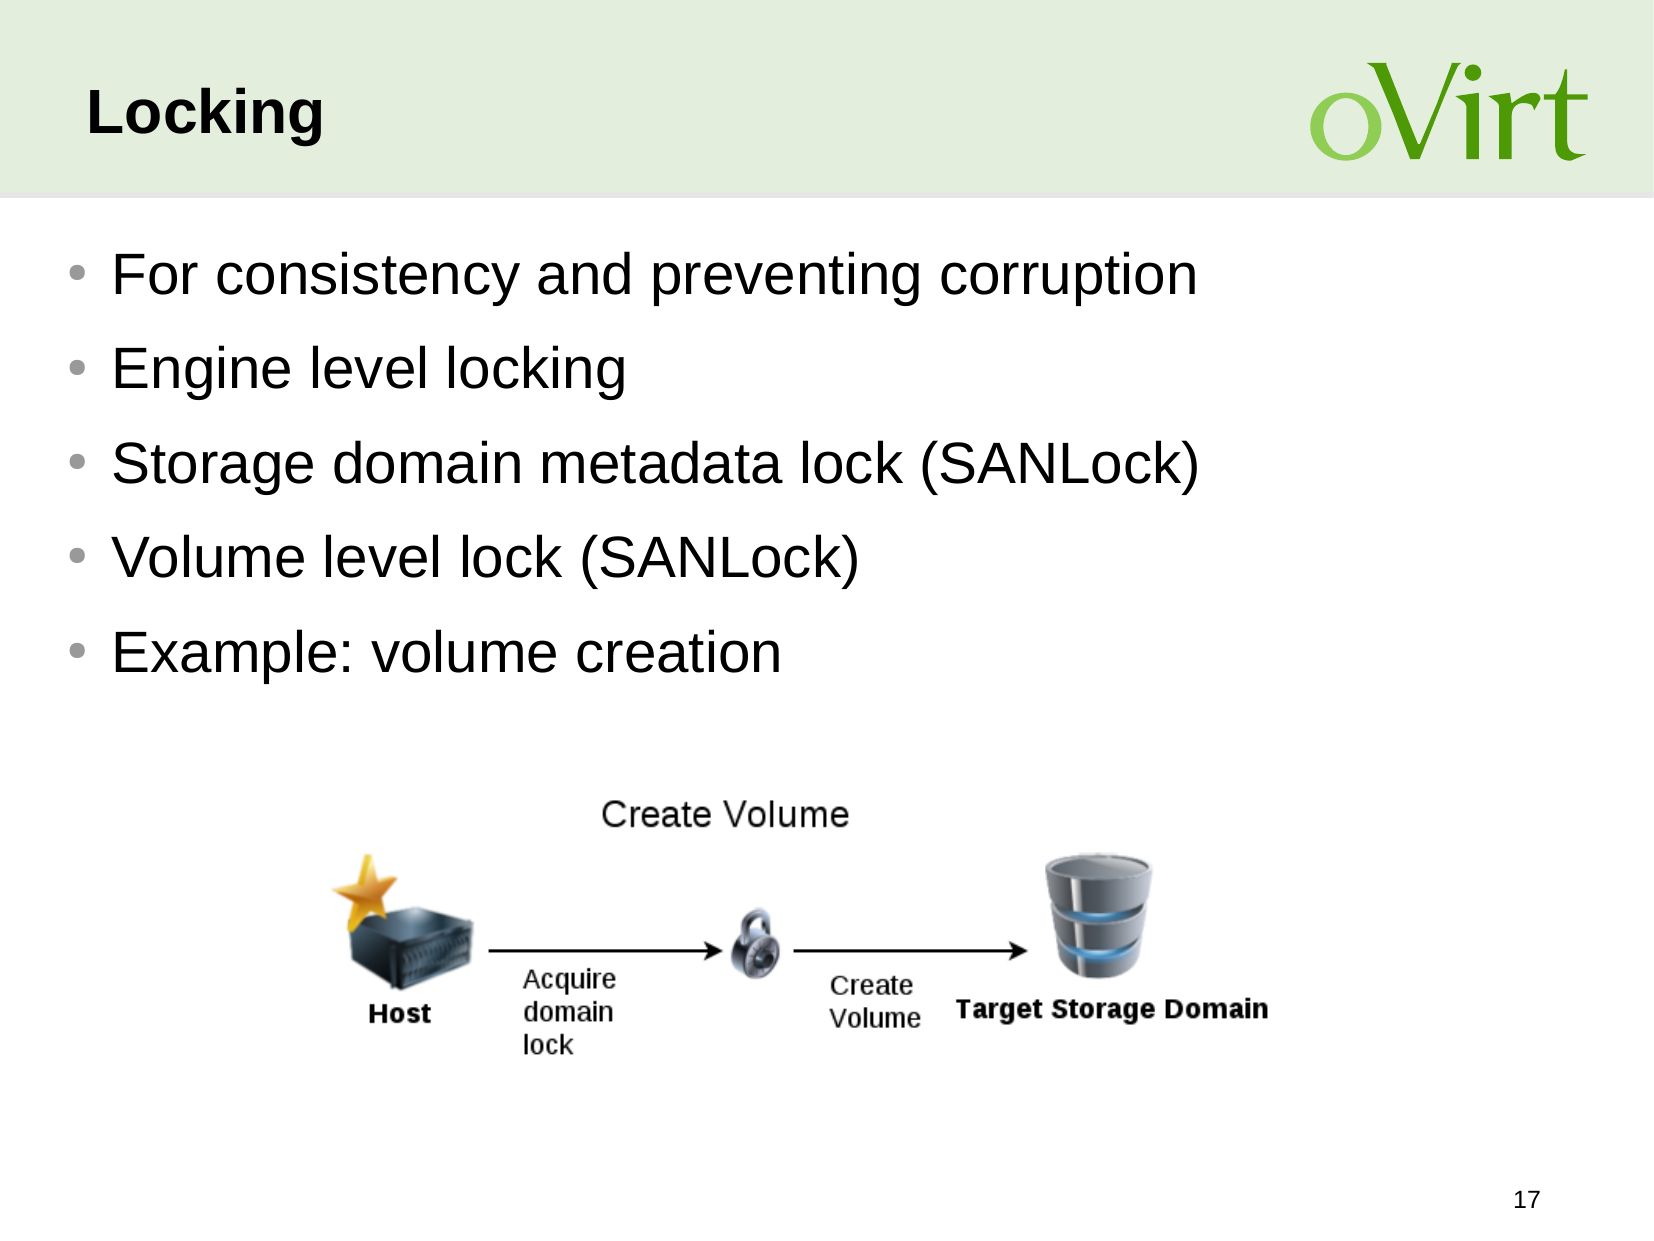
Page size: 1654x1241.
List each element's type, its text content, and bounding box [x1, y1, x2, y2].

picture [295, 749, 1313, 1100]
list For consistency and preventing corruption Engine level locking Storage domain metadata lock (SANLock) Volume level lock (SANLock) Example: volume creation [51, 241, 1540, 685]
title Locking [86, 36, 1307, 188]
